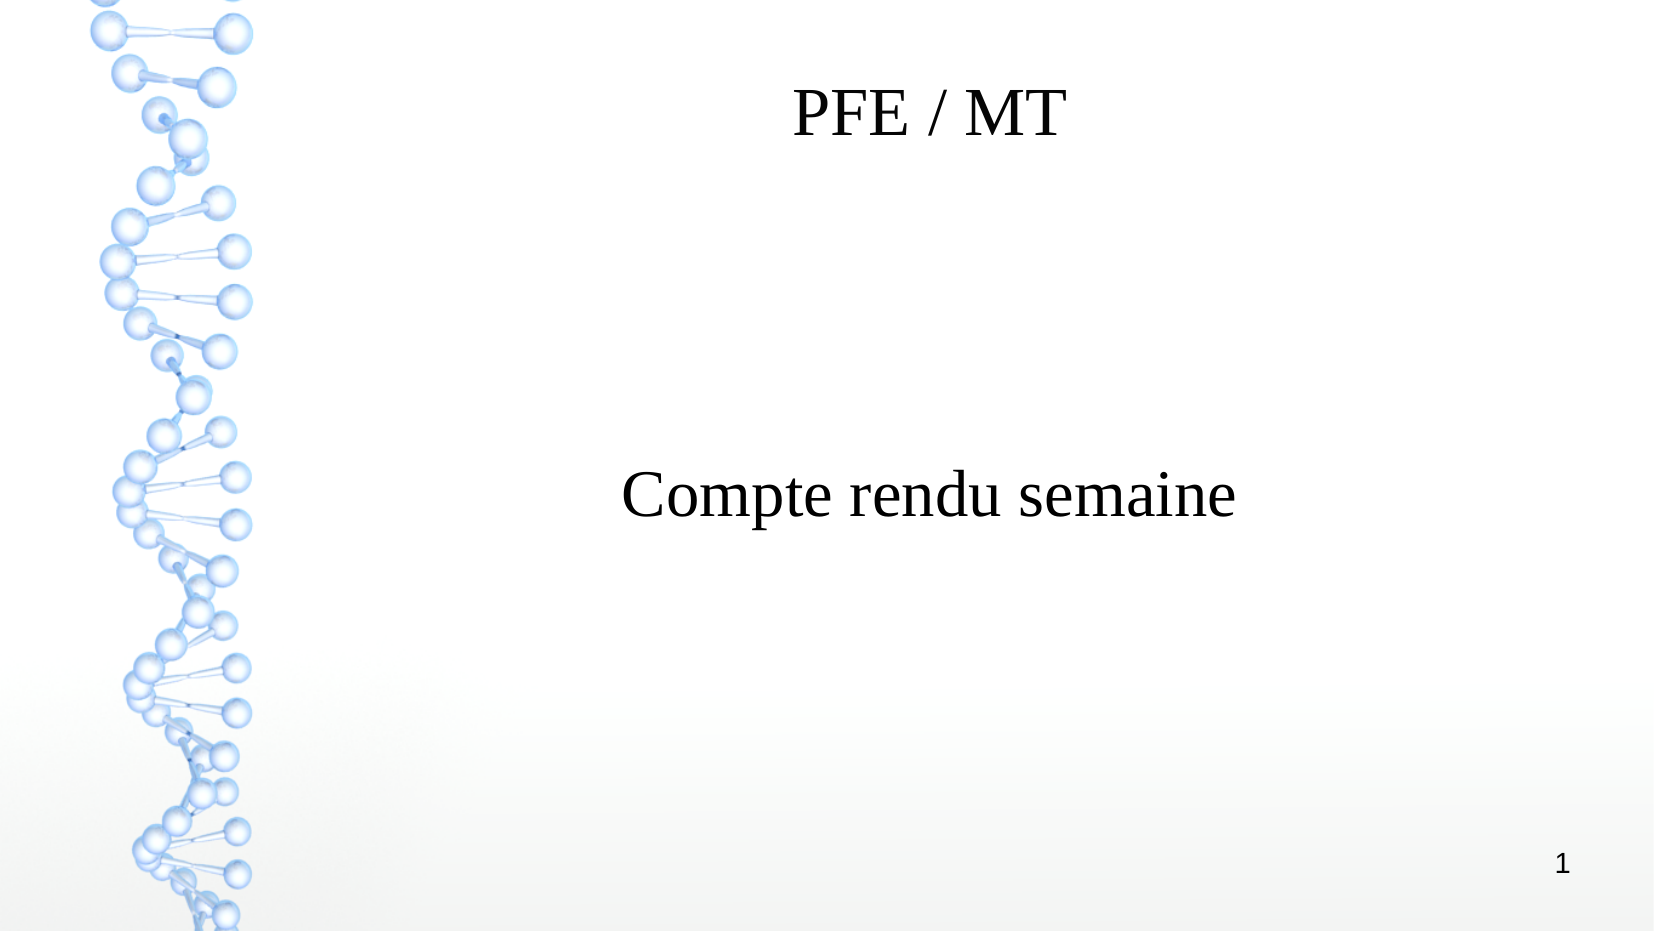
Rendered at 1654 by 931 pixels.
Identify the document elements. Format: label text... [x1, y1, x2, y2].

title PFE / MT [265, 35, 1595, 189]
subtitle Compte rendu semaine [265, 224, 1595, 764]
picture [0, 0, 1654, 931]
